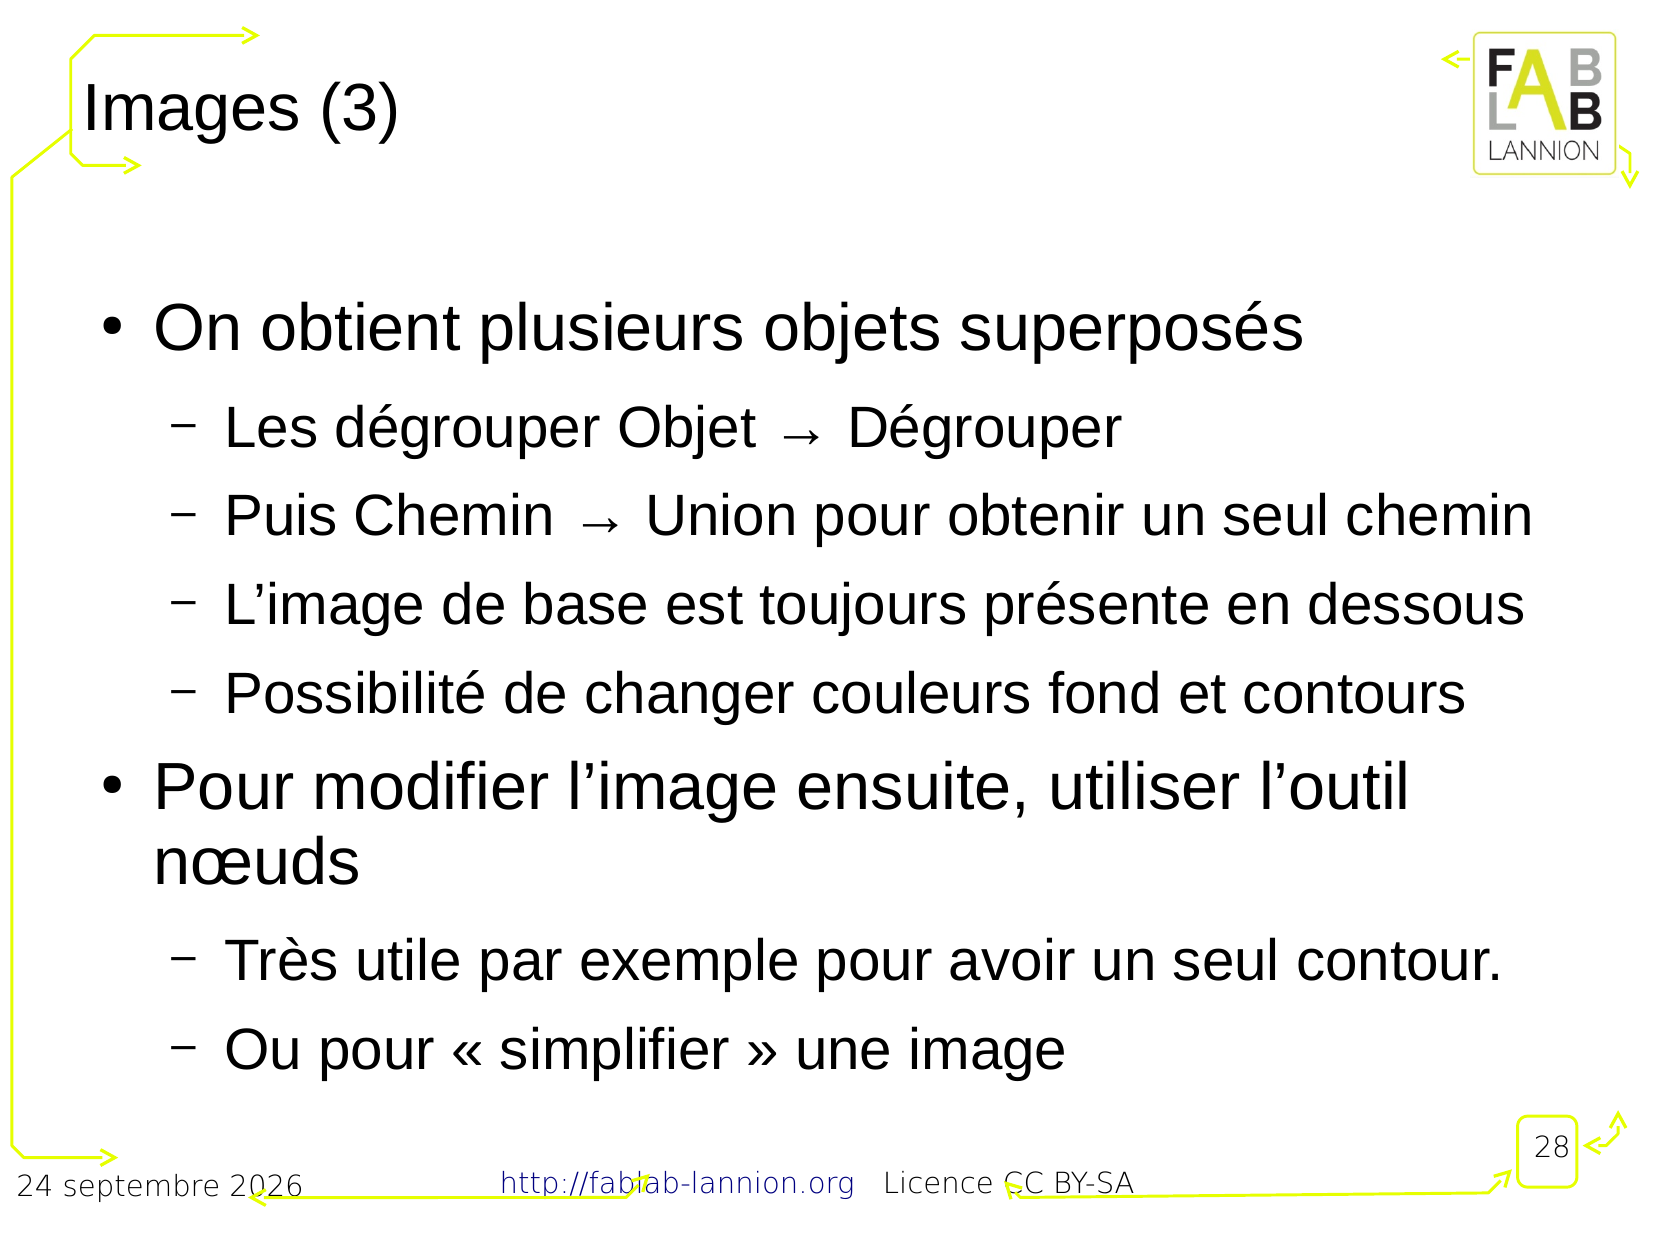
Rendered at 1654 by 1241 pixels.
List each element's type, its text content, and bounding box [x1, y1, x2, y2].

picture [1470, 29, 1619, 178]
list On obtient plusieurs objets superposés Les dégrouper Objet → Dégrouper Puis Chemin → Union pour obtenir un seul chemin L’image de base est toujours présente en dessous Possibilité de changer couleurs fond et contours Pour modifier l’image ensuite, utiliser l’outil nœuds Très utile par exemple pour avoir un seul contour. Ou pour « simplifier » une image [82, 290, 1571, 1123]
title Images (3) [82, 49, 1441, 166]
